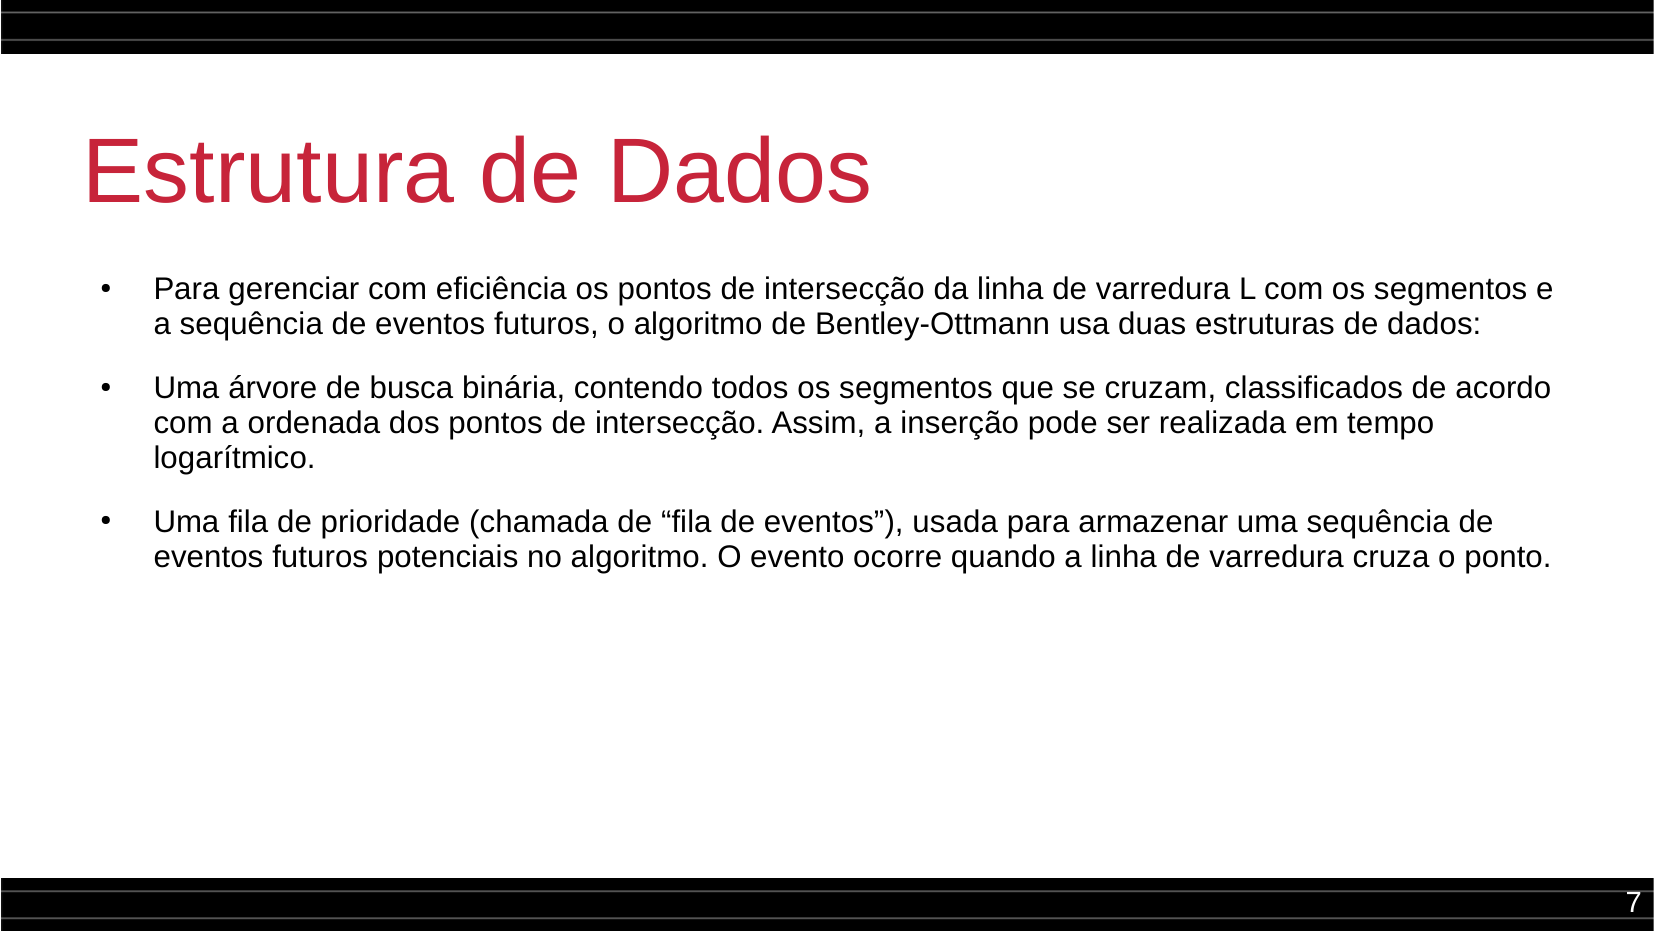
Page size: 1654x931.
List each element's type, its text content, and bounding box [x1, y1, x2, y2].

picture [1, 878, 1654, 931]
picture [1, 0, 1654, 54]
list Para gerenciar com eficiência os pontos de intersecção da linha de varredura L com os segmentos e a sequência de eventos futuros, o algoritmo de Bentley-Ottmann usa duas estruturas de dados: Uma árvore de busca binária, contendo todos os segmentos que se cruzam, classificados de acordo com a ordenada dos pontos de intersecção. Assim, a inserção pode ser realizada em tempo logarítmico. Uma fila de prioridade (chamada de “fila de eventos”), usada para armazenar uma sequência de eventos futuros potenciais no algoritmo. O evento ocorre quando a linha de varredura cruza o ponto. [82, 271, 1571, 758]
title Estrutura de Dados [82, 92, 1571, 249]
